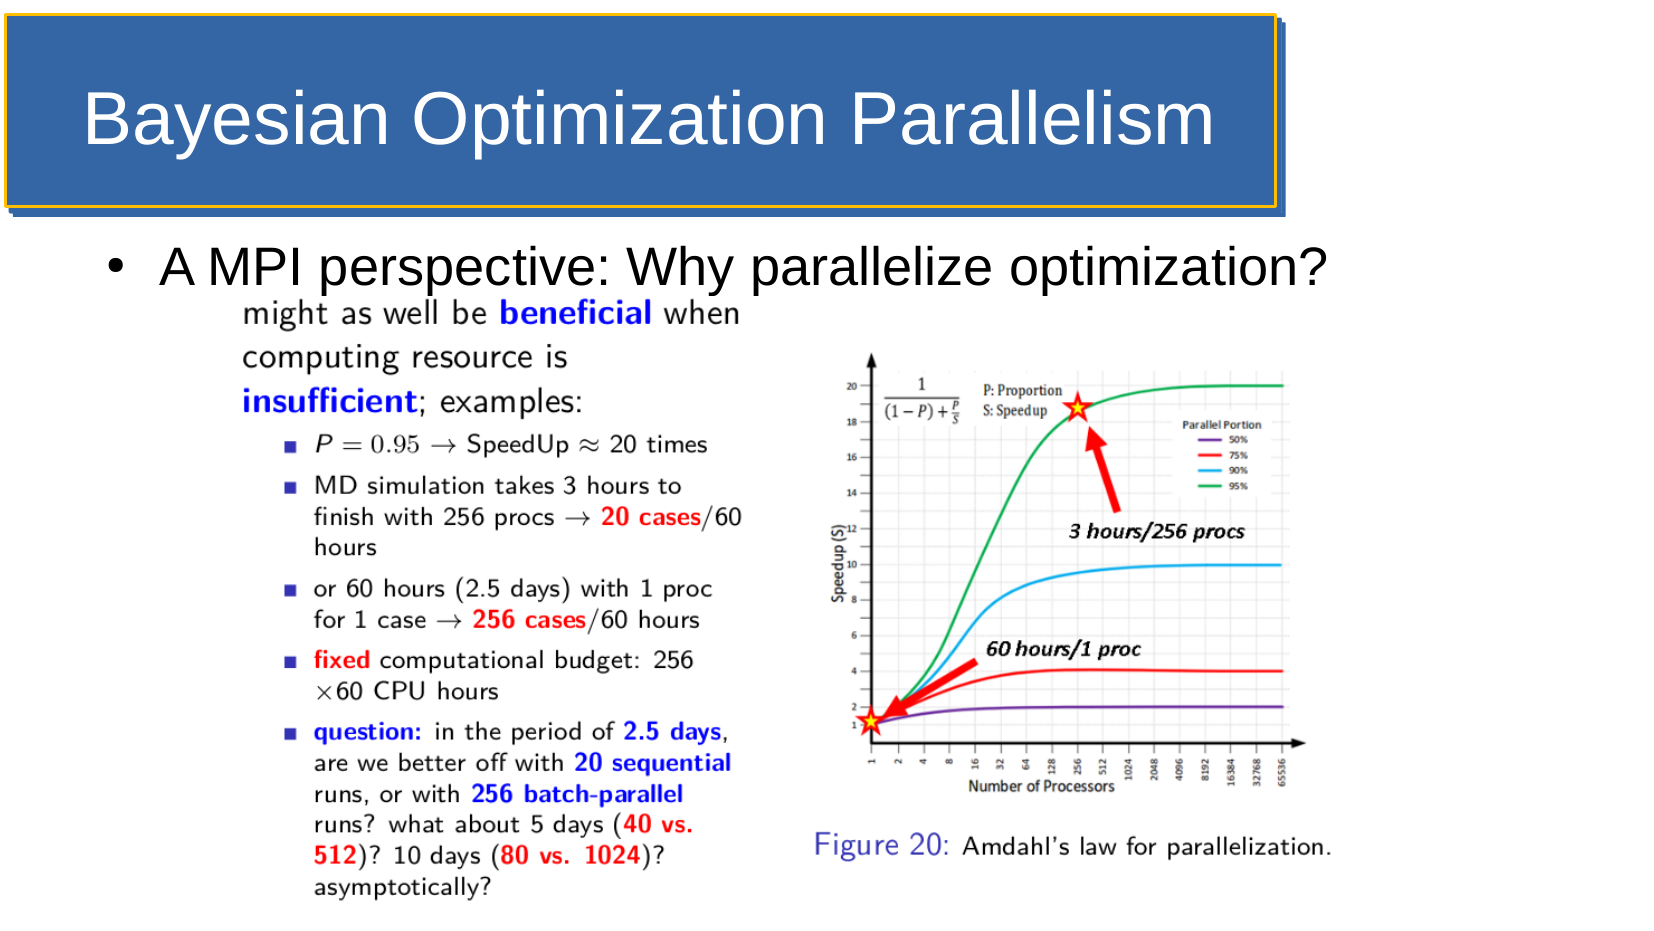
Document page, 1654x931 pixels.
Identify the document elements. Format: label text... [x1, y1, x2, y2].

title Bayesian Optimization Parallelism [82, 44, 1235, 192]
list A MPI perspective: Why parallelize optimization? [88, 236, 1565, 798]
picture [232, 296, 1345, 905]
